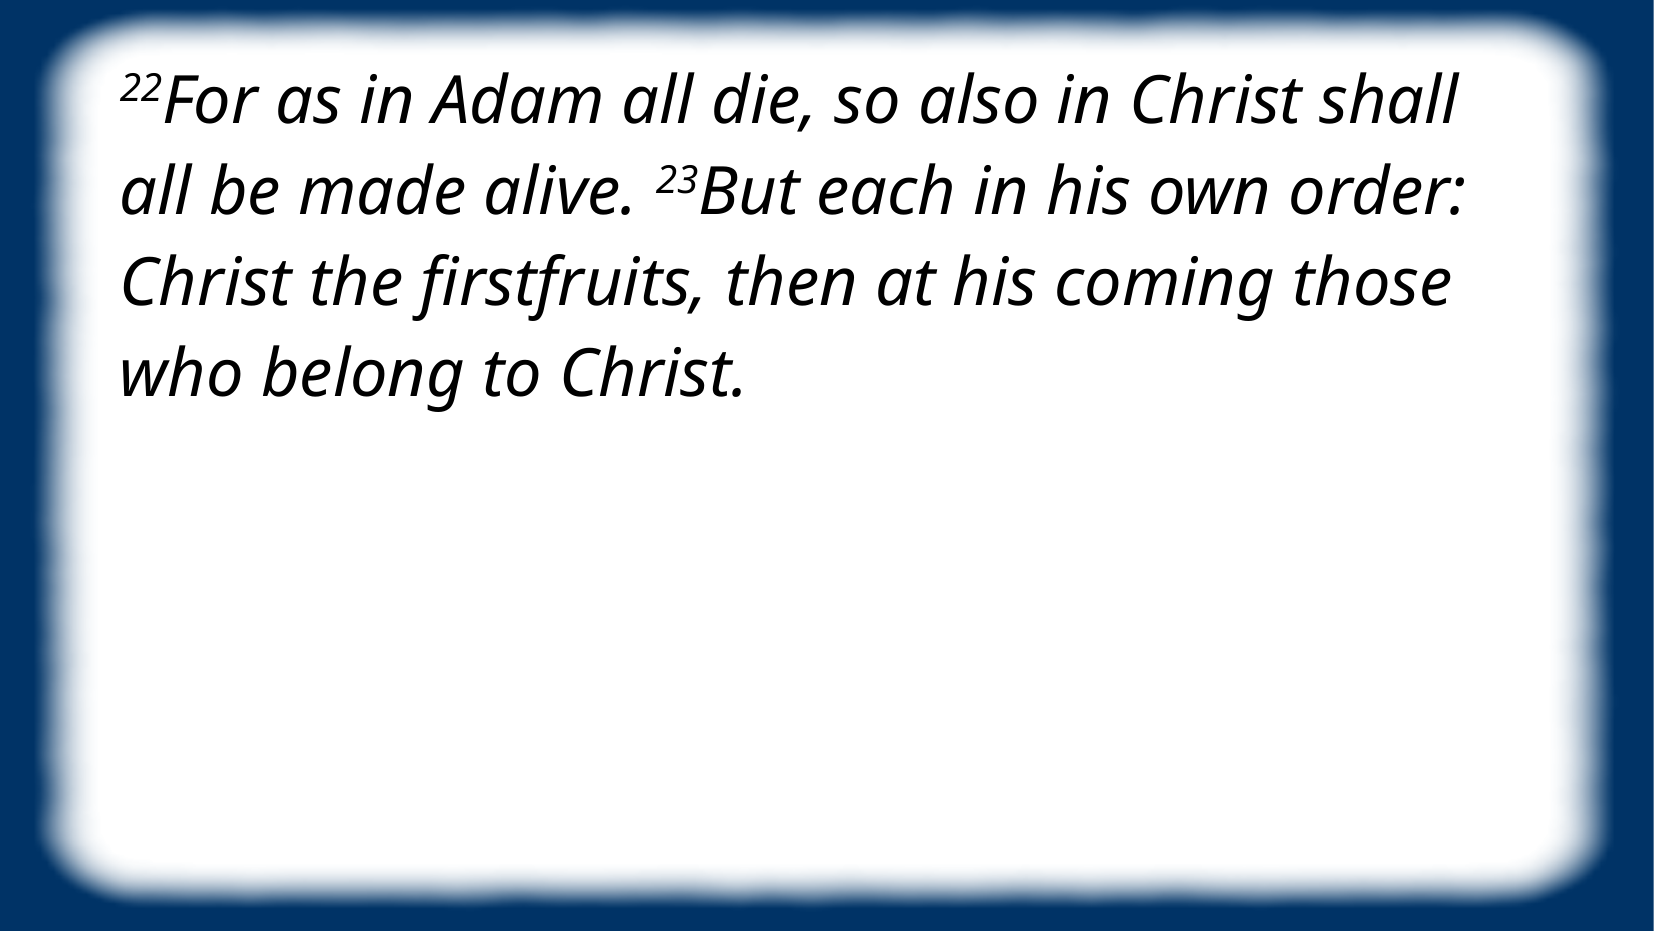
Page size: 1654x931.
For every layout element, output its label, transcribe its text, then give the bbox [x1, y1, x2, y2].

picture [0, 0, 1654, 931]
text_box 22For as in Adam all die, so also in Christ shall all be made alive. 23But each in his own order: Christ the firstfruits, then at his coming those who belong to Christ. [105, 45, 1561, 415]
